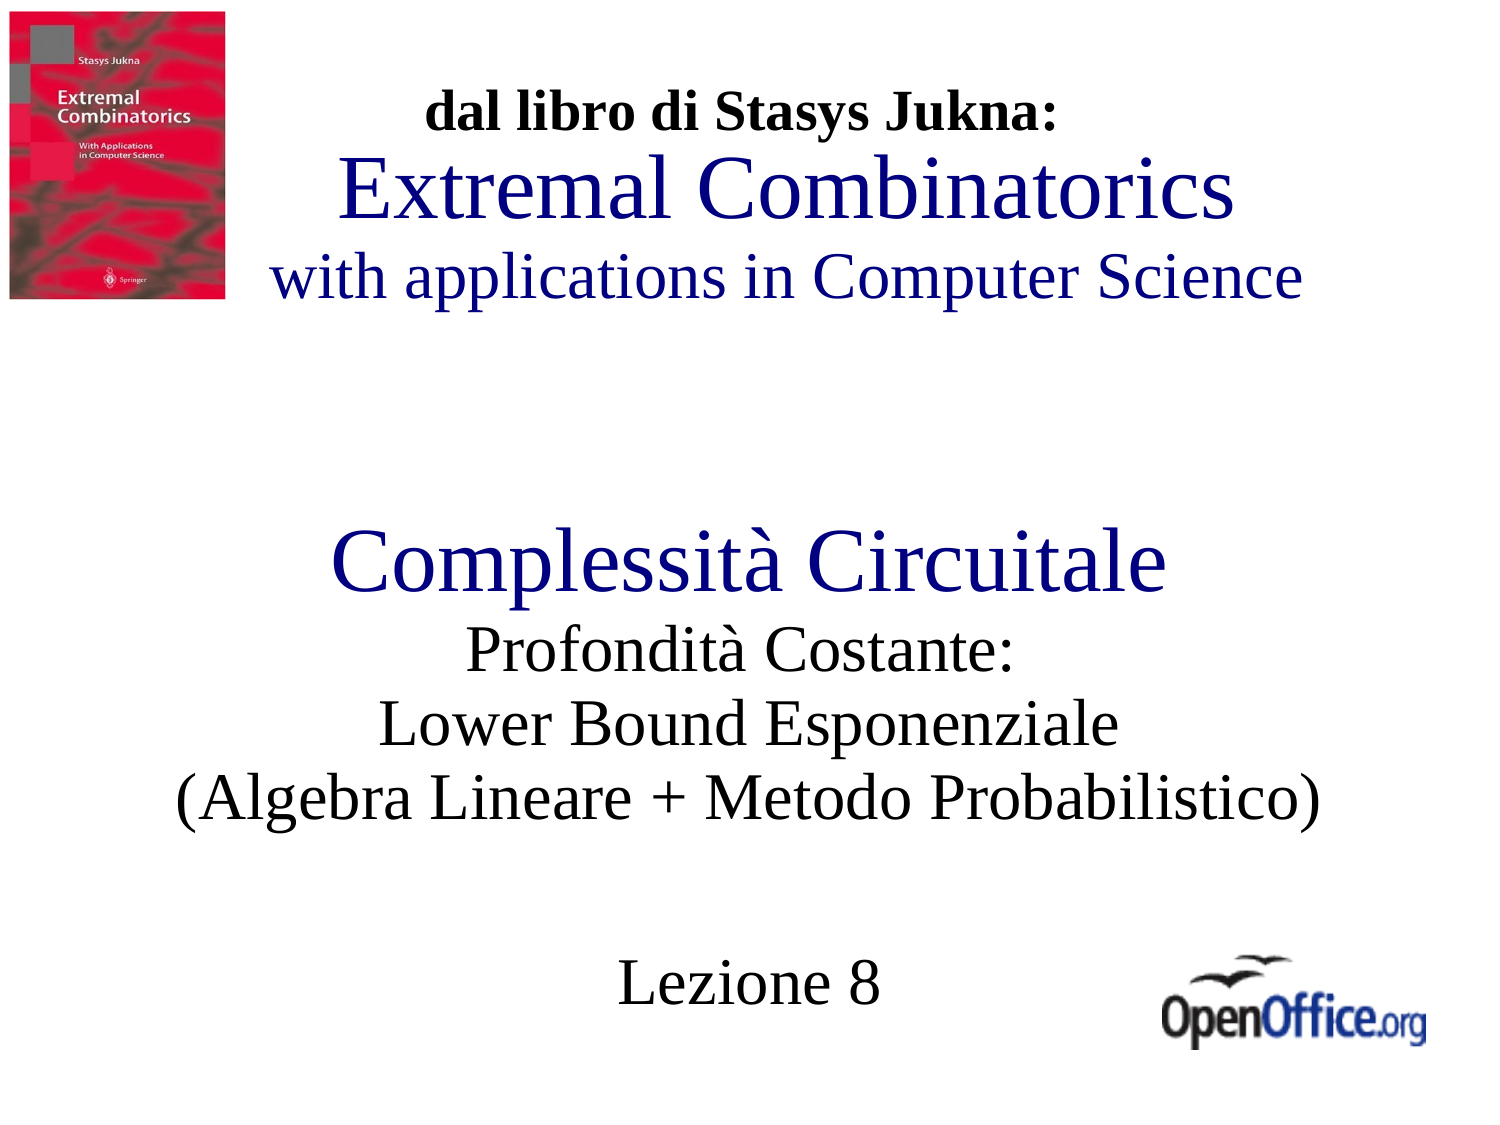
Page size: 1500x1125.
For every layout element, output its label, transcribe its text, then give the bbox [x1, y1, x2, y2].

subtitle Lezione 8 [187, 937, 1238, 1088]
text_box dal libro di Stasys Jukna: [409, 64, 1076, 112]
title Complessità Circuitale Profondità Costante: Lower Bound Esponenziale (Algebra Lineare + Metodo Probabilistico) [112, 412, 1388, 932]
title Extremal Combinatorics with applications in Computer Science [112, 112, 1463, 338]
picture [9, 11, 226, 300]
picture [1162, 953, 1426, 1051]
